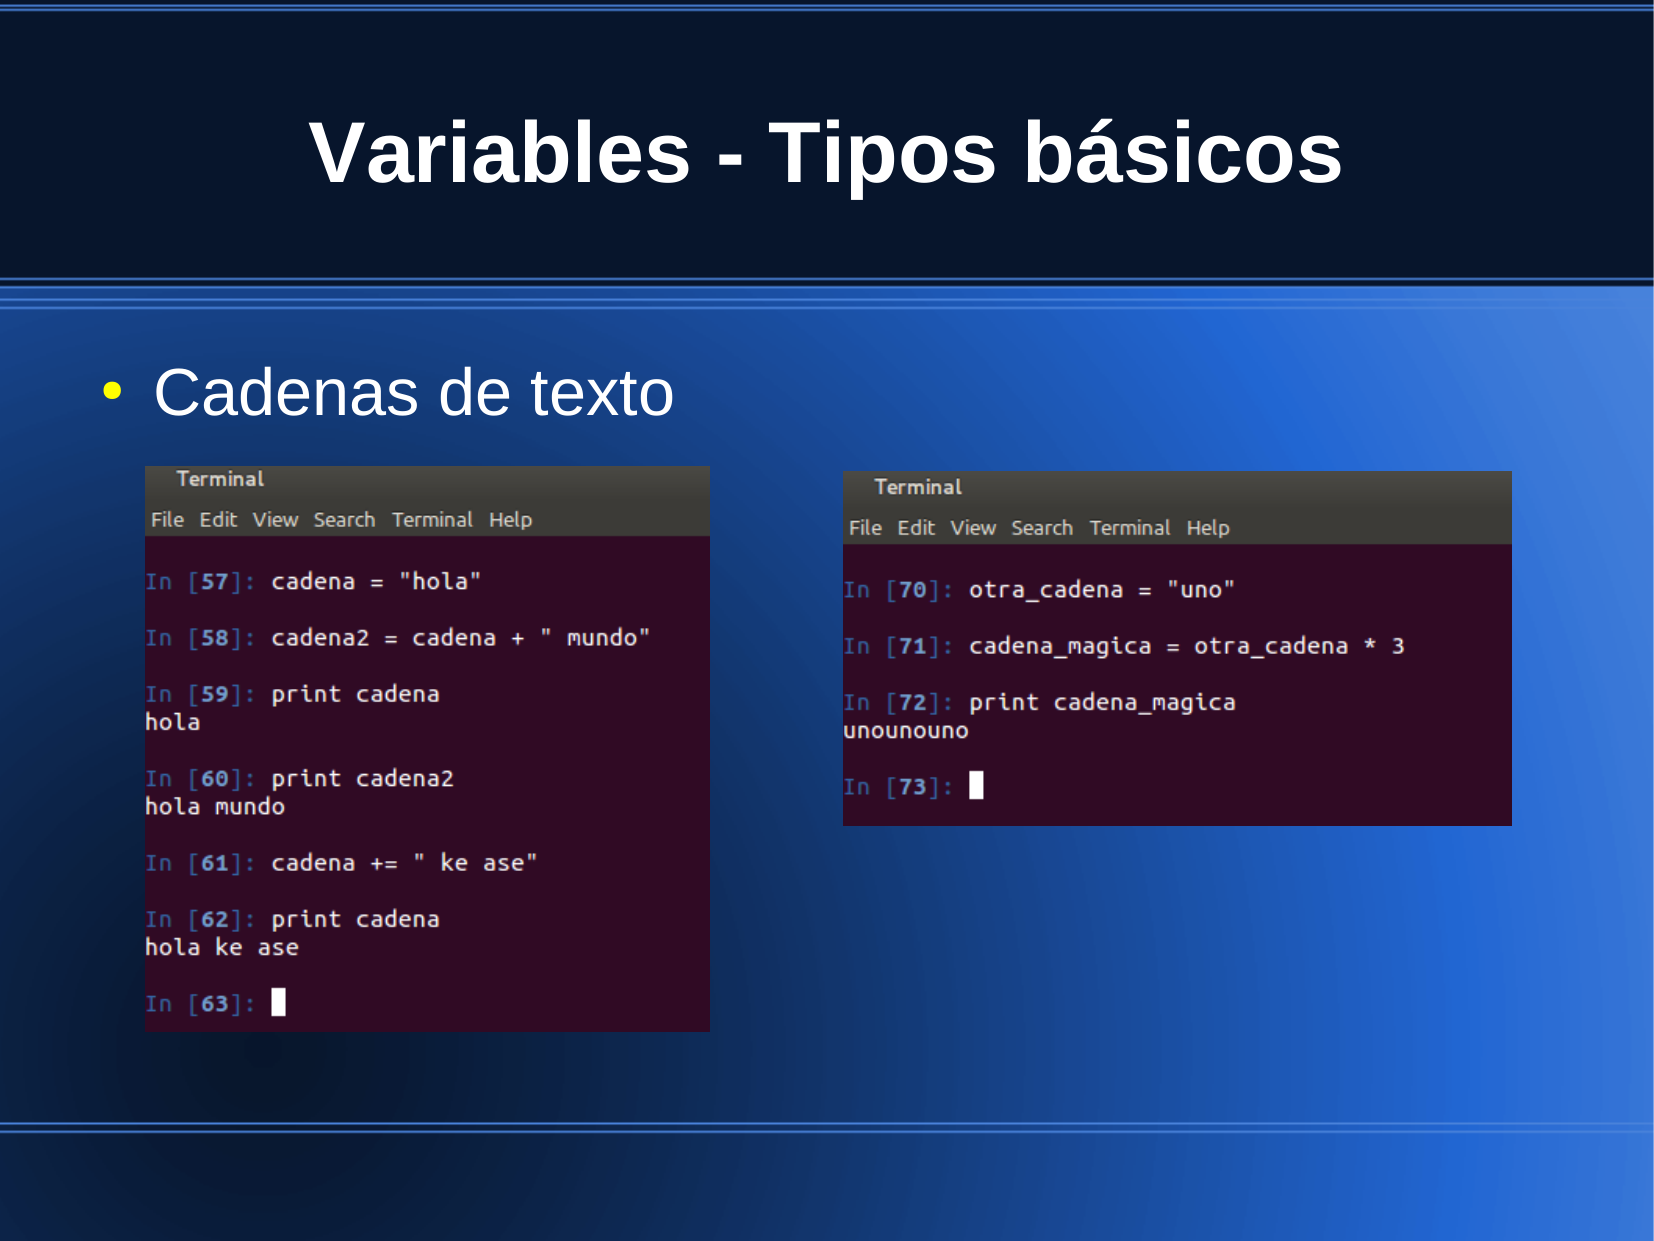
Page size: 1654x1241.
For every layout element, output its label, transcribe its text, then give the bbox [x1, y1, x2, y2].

list Cadenas de texto [82, 355, 1571, 1075]
title Variables - Tipos básicos [82, 49, 1571, 257]
picture [0, 0, 1654, 1241]
